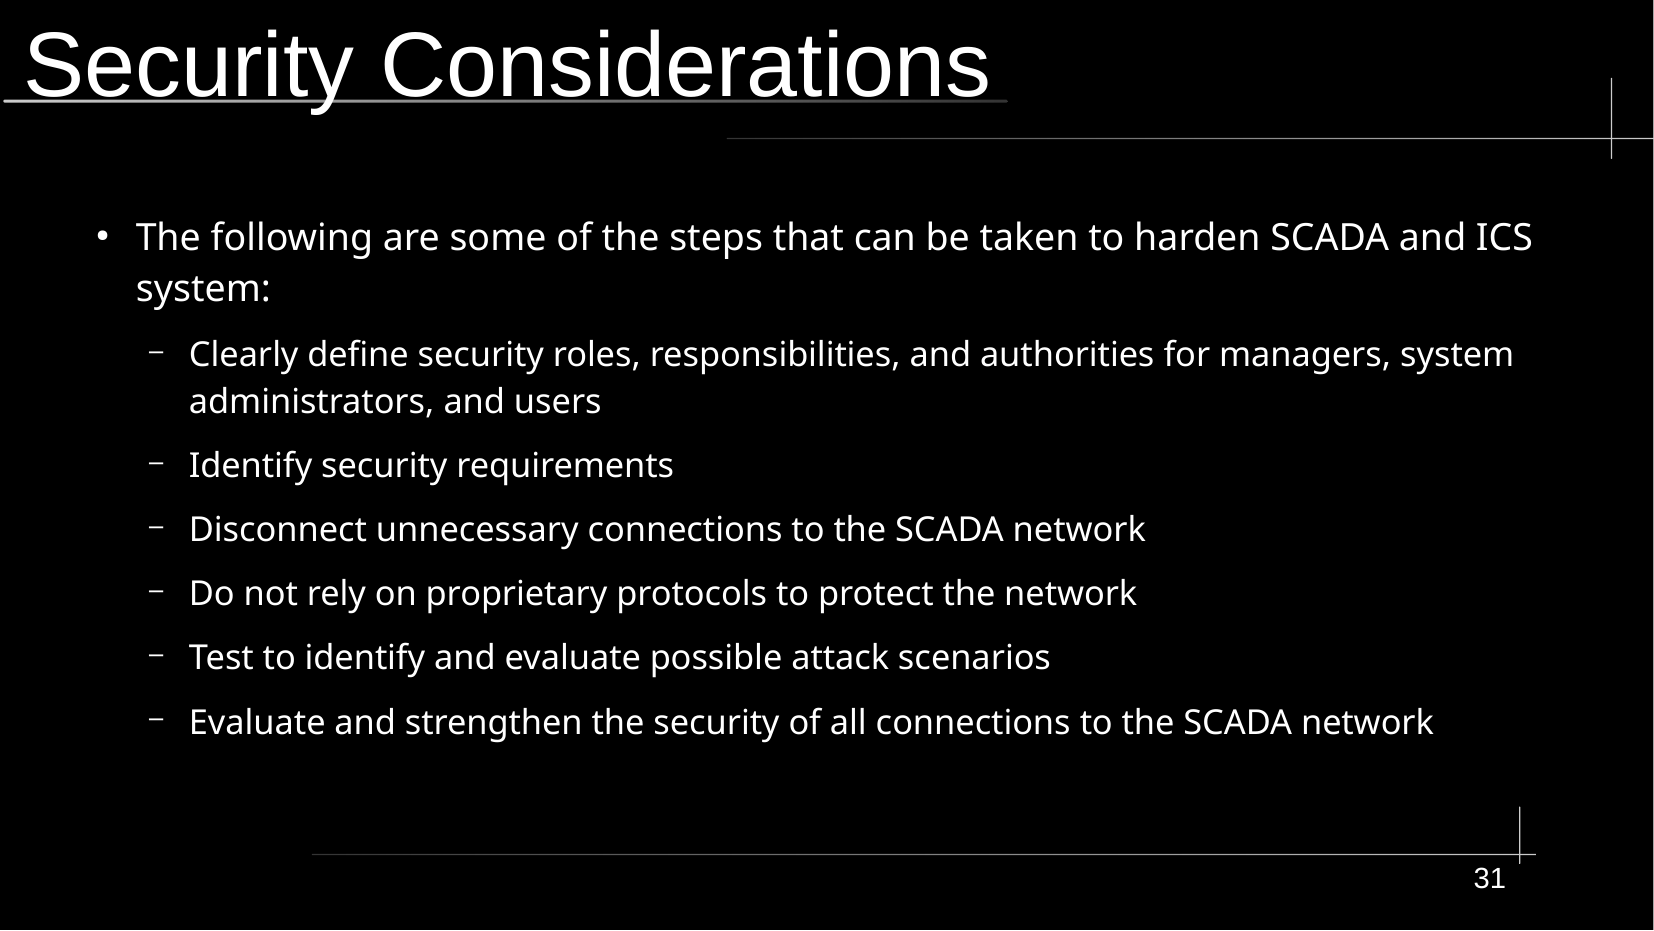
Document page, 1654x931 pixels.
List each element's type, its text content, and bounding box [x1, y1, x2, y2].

list The following are some of the steps that can be taken to harden SCADA and ICS system: Clearly define security roles, responsibilities, and authorities for managers, system administrators, and users Identify security requirements Disconnect unnecessary connections to the SCADA network Do not rely on proprietary protocols to protect the network Test to identify and evaluate possible attack scenarios Evaluate and strengthen the security of all connections to the SCADA network [82, 210, 1571, 750]
title Security Considerations [23, 11, 1589, 119]
